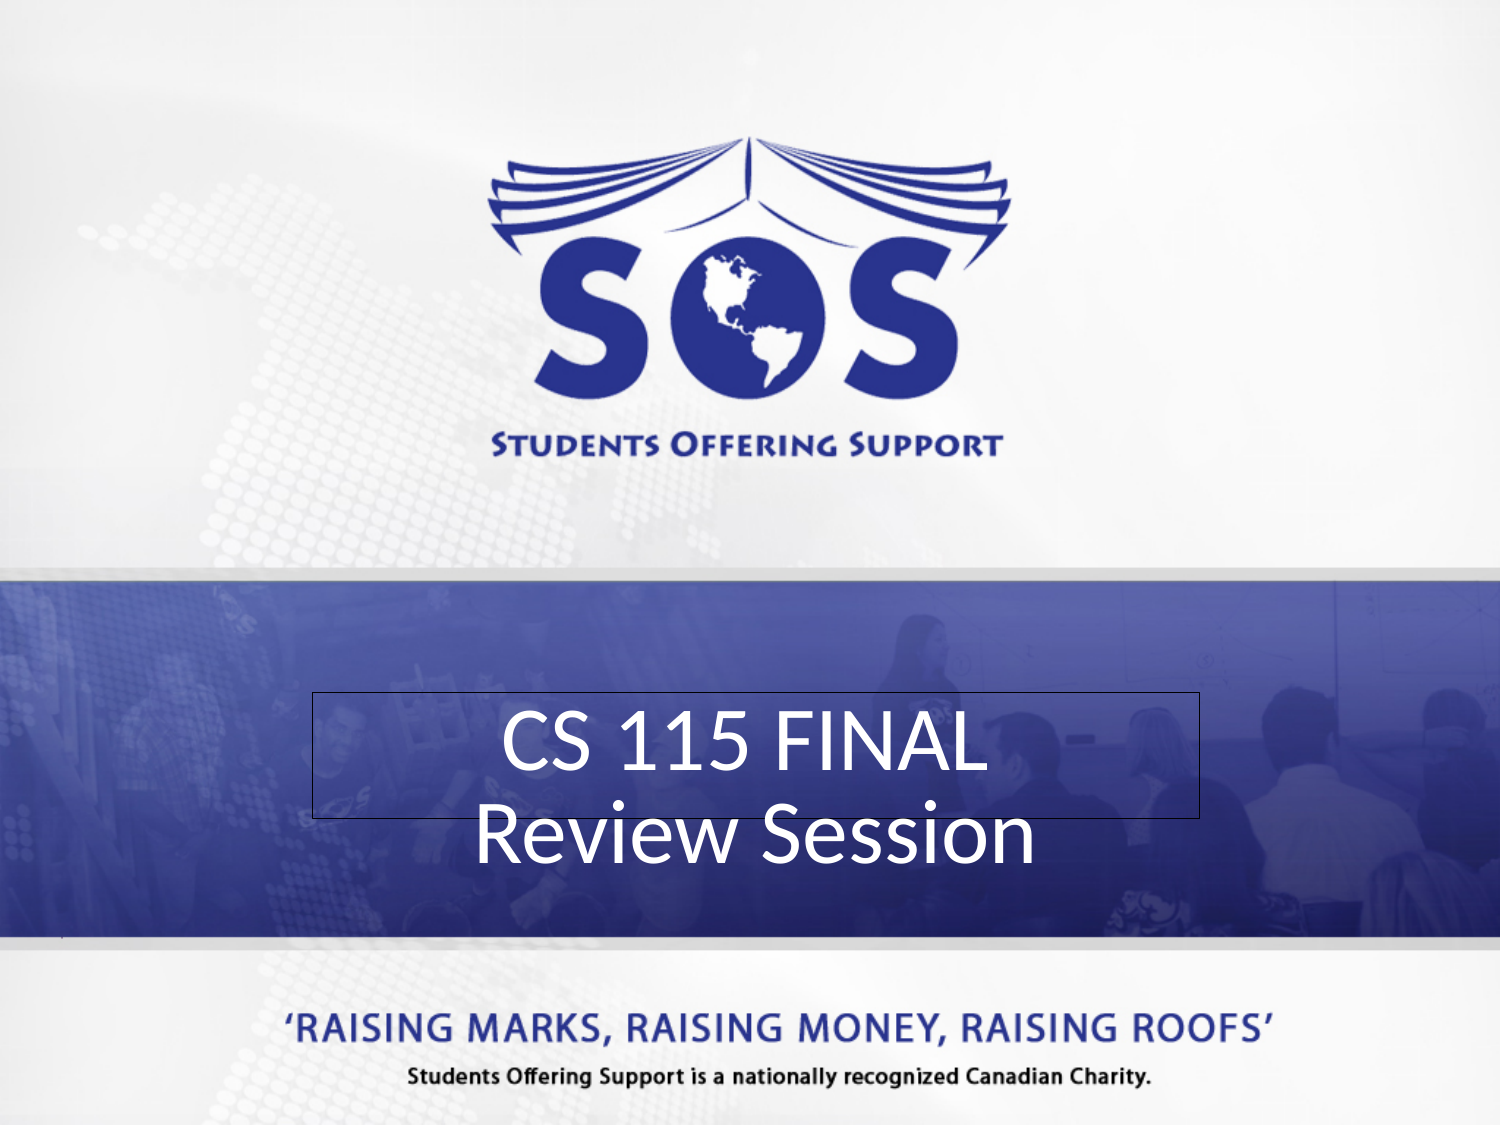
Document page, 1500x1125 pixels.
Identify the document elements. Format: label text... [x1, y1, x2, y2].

text_box CS 115 FINAL Review Session [312, 692, 1200, 819]
picture [0, 0, 1500, 1125]
